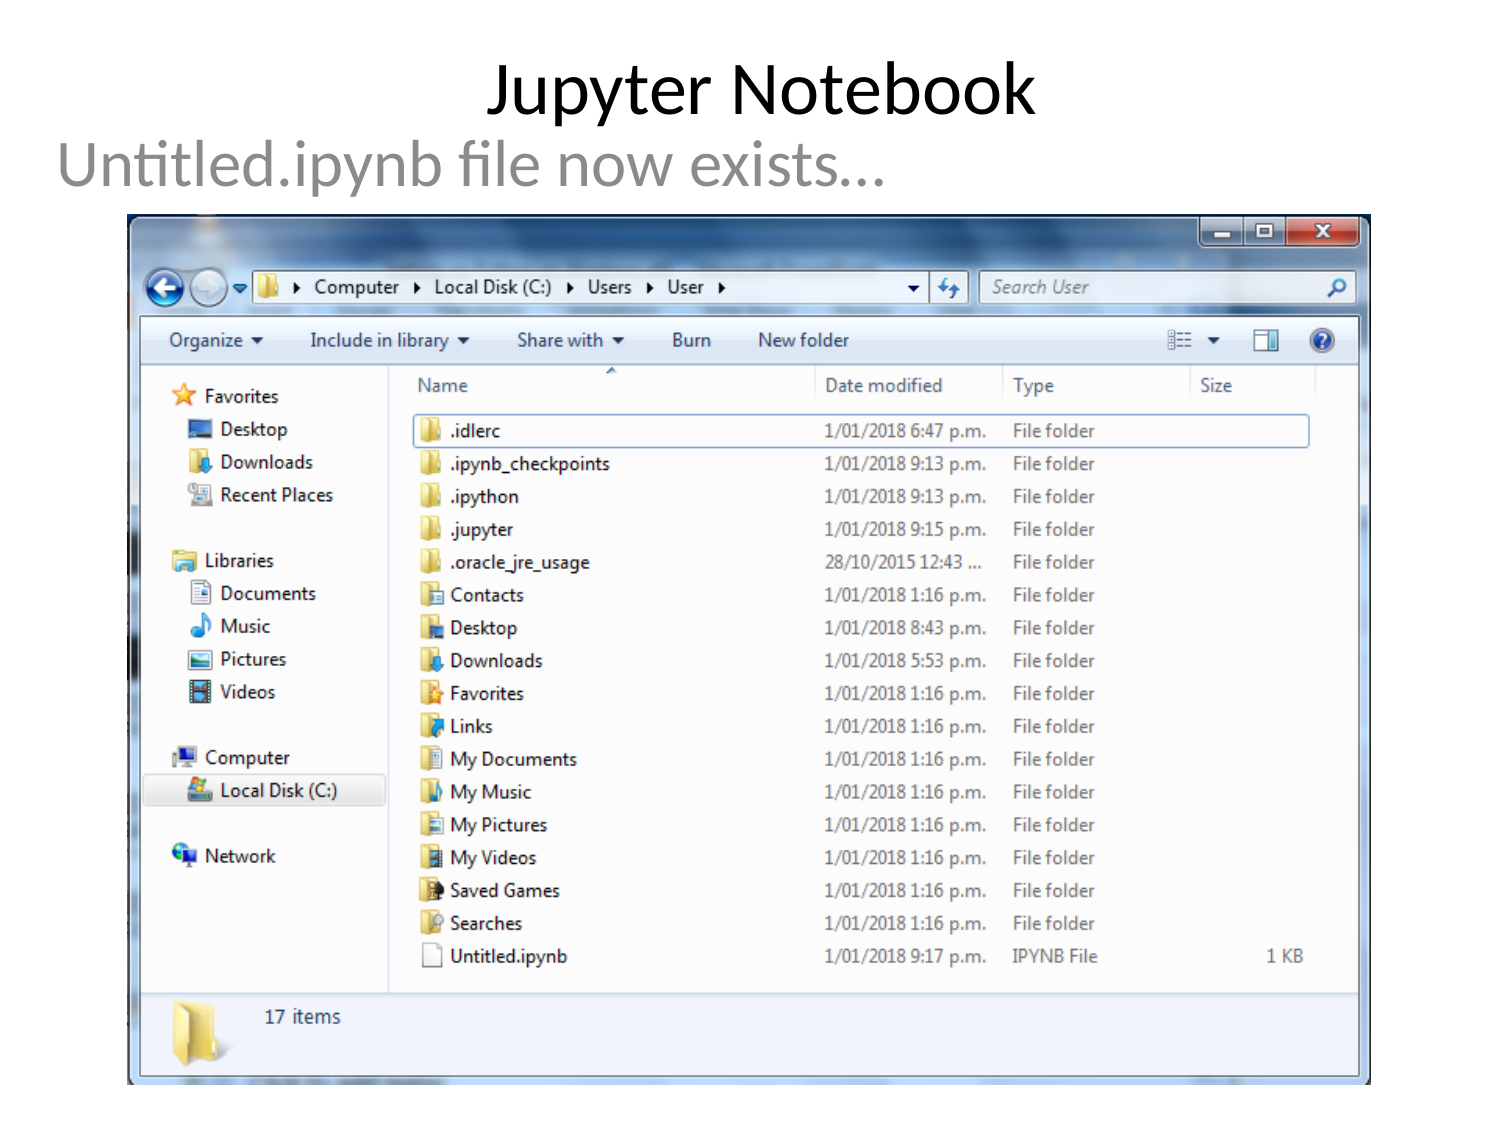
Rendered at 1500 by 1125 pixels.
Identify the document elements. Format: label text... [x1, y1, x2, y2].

picture [127, 214, 1371, 1085]
text_box Untitled.ipynb file now exists… [41, 112, 1436, 215]
title Jupyter Notebook [123, 30, 1399, 112]
